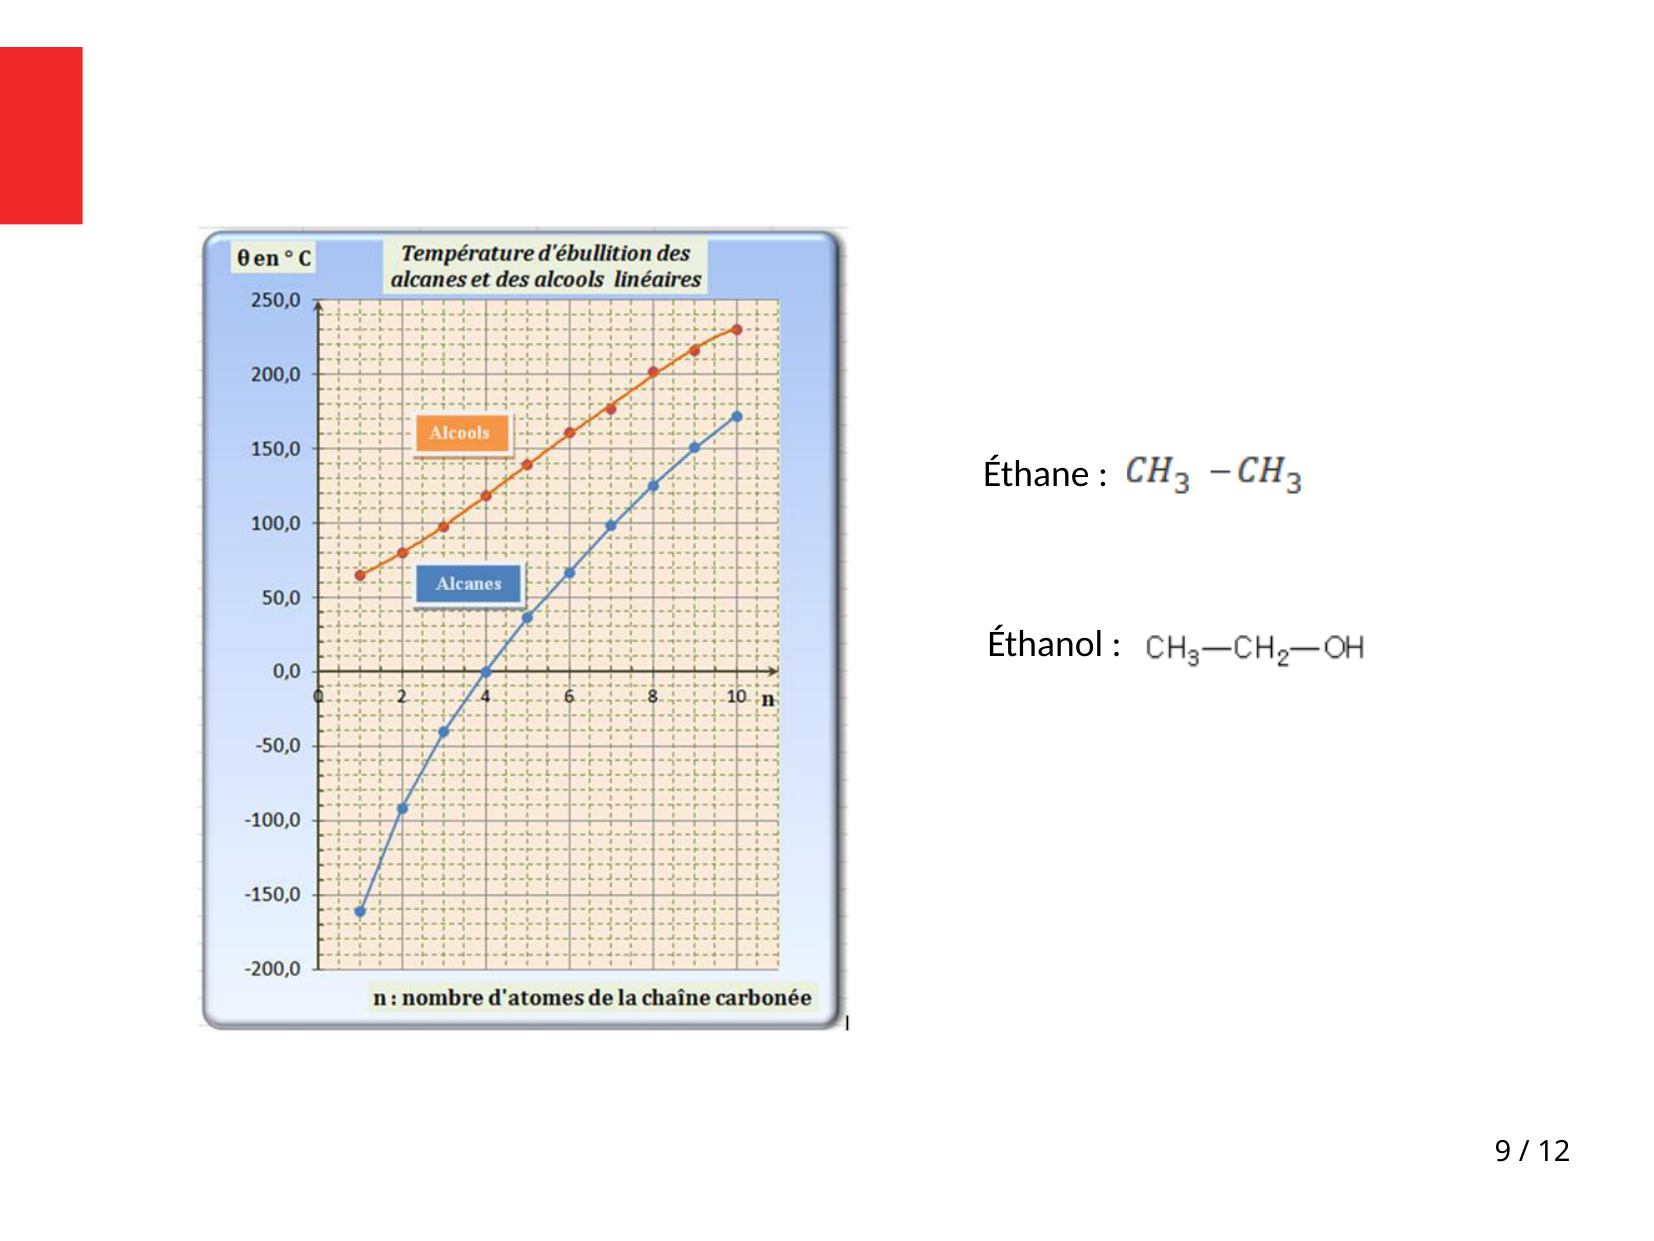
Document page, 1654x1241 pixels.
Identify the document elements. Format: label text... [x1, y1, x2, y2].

picture [1127, 437, 1323, 510]
text_box Éthane : [968, 441, 1127, 501]
text_box Éthanol : [972, 611, 1168, 672]
picture [1127, 612, 1387, 686]
picture [194, 224, 851, 1032]
